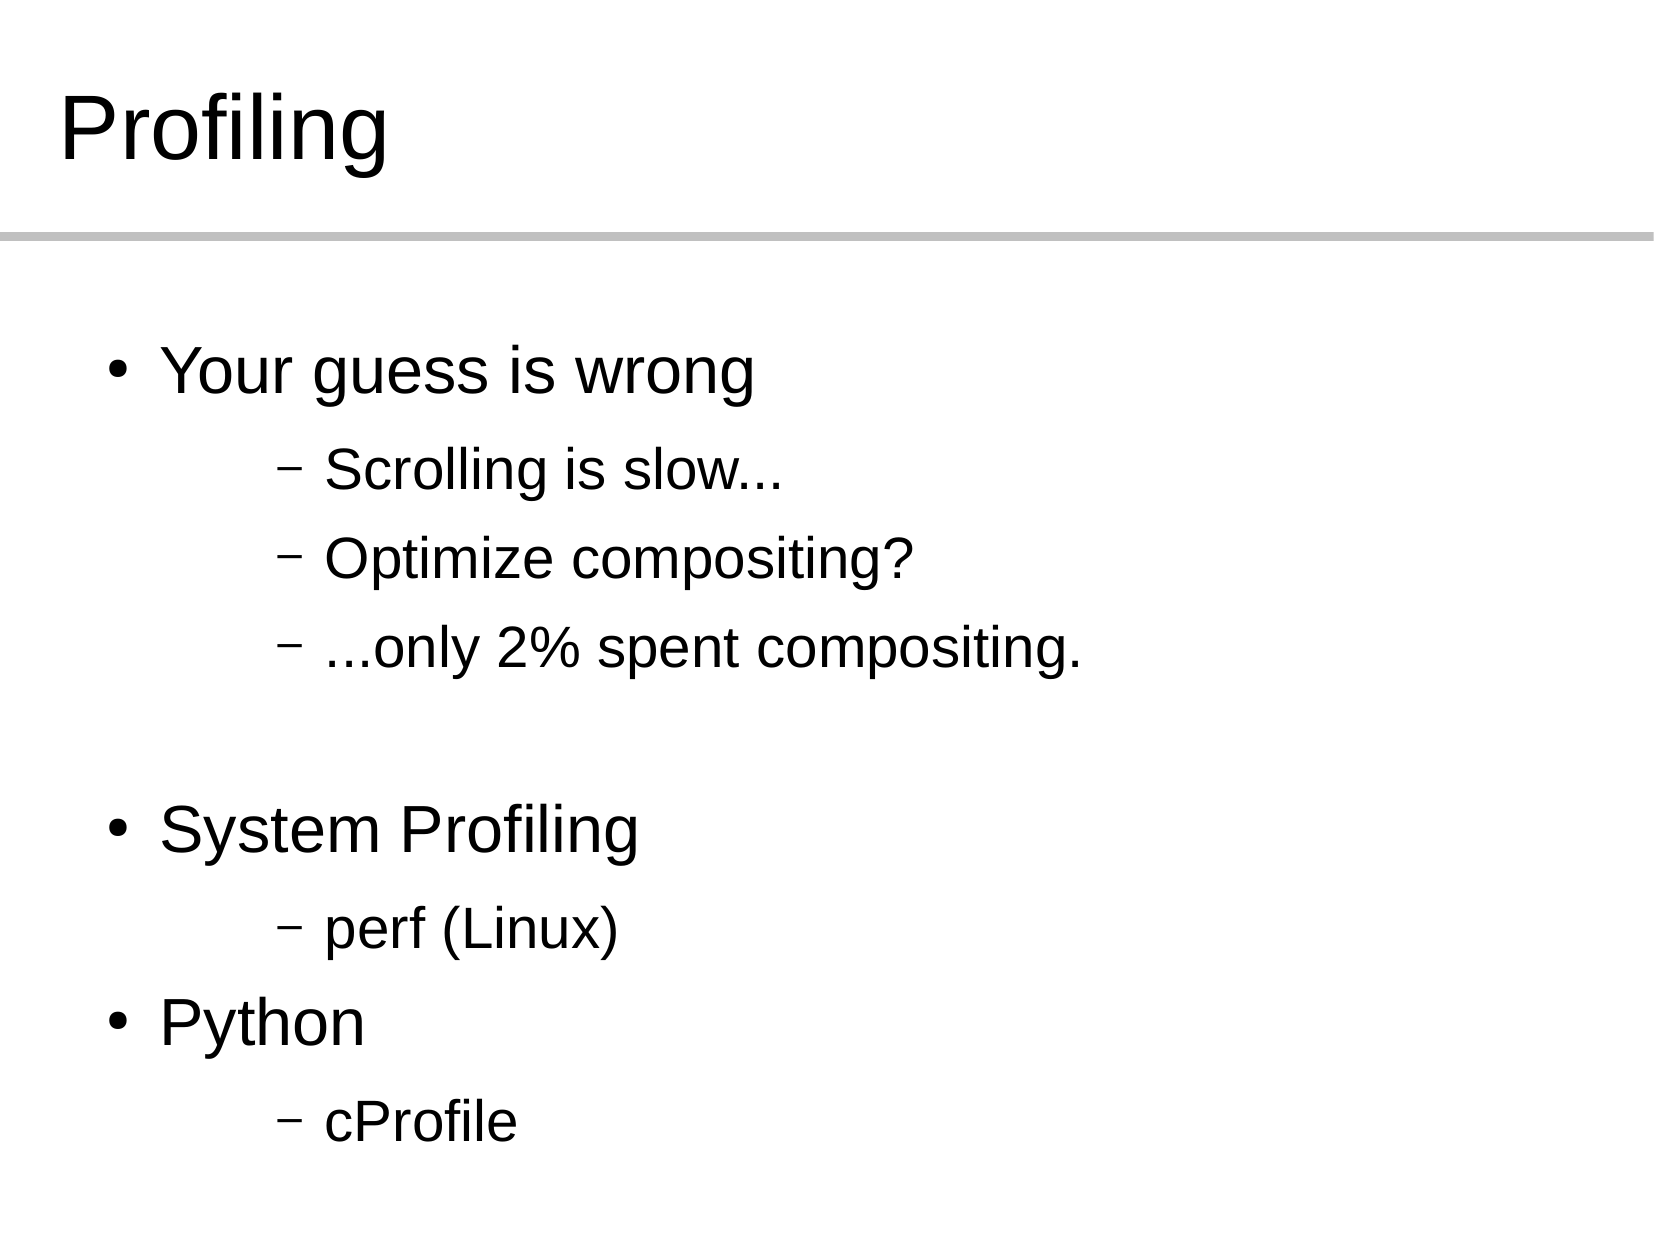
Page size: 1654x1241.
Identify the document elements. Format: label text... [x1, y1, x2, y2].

list Your guess is wrong Scrolling is slow... Optimize compositing? ...only 2% spent compositing. System Profiling perf (Linux) Python cProfile [88, 333, 1571, 1155]
title Profiling [59, 56, 1595, 200]
